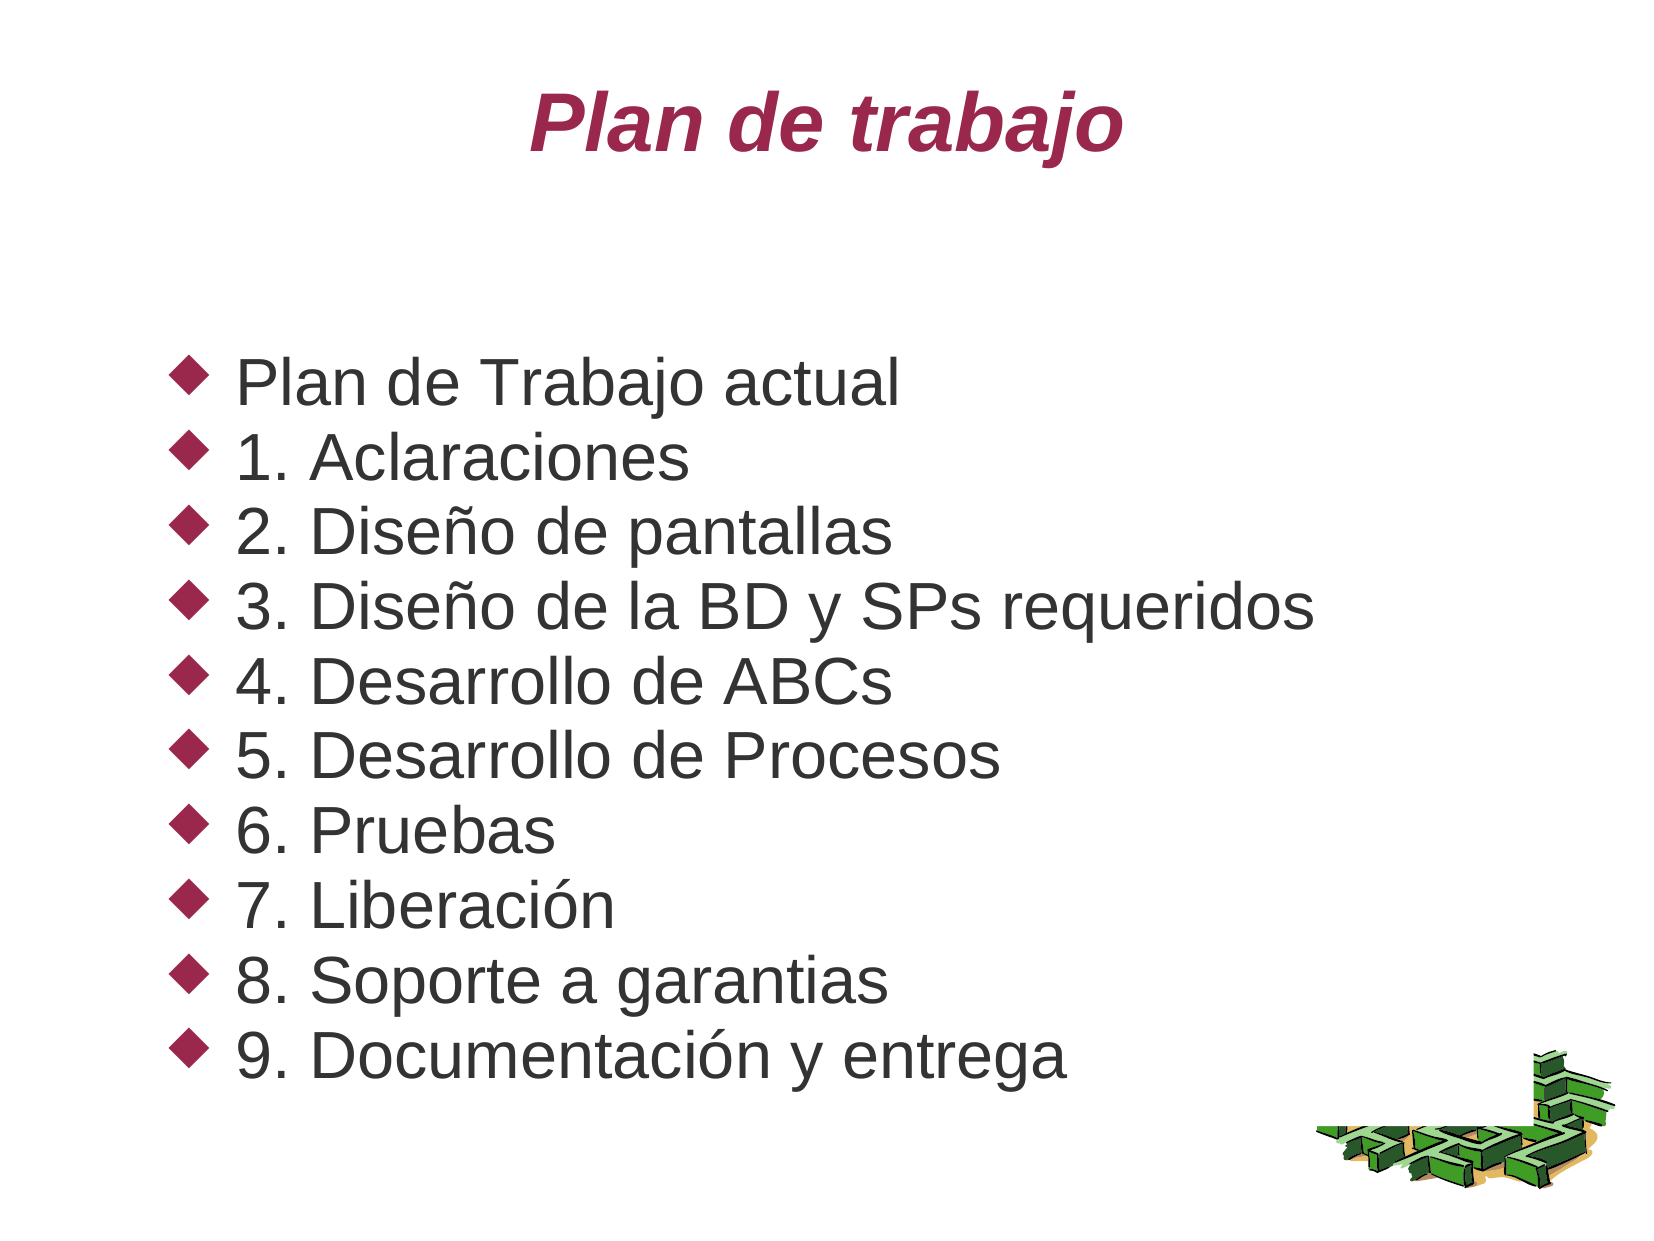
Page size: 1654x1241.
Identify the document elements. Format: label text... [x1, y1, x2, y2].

title Plan de trabajo [121, 19, 1534, 227]
list Plan de Trabajo actual 1. Aclaraciones 2. Diseño de pantallas 3. Diseño de la BD y SPs requeridos 4. Desarrollo de ABCs 5. Desarrollo de Procesos 6. Pruebas 7. Liberación 8. Soporte a garantias 9. Documentación y entrega [152, 344, 1534, 1127]
